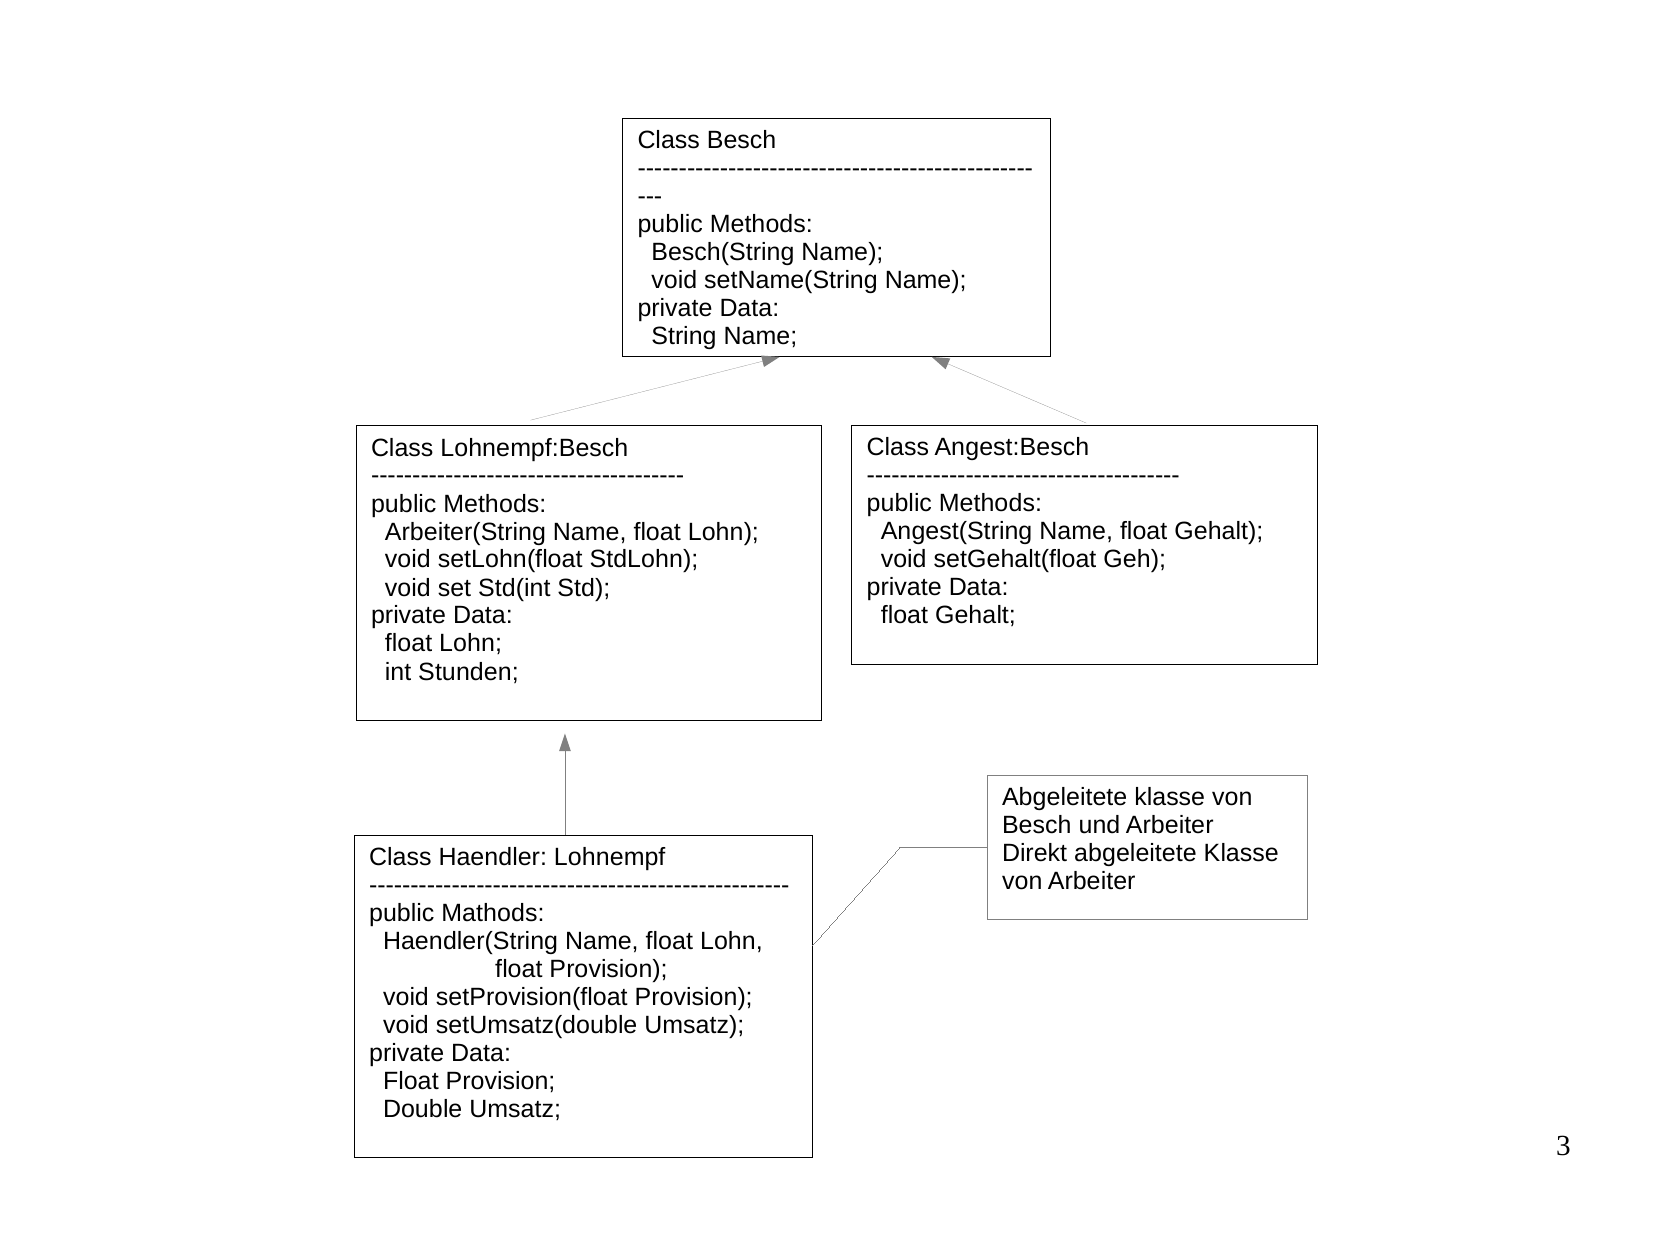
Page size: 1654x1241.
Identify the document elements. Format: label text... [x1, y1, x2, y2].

text_box Abgeleitete klasse von Besch und Arbeiter Direkt abgeleitete Klasse von Arbeiter [987, 775, 1308, 920]
text_box Class Haendler: Lohnempf --------------------------------------------------- public Mathods: Haendler(String Name, float Lohn, float Provision); void setProvision(float Provision); void setUmsatz(double Umsatz); private Data: Float Provision; Double Umsatz; [354, 835, 813, 1158]
text_box Class Besch --------------------------------------------------- public Methods: Besch(String Name); void setName(String Name); private Data: String Name; [622, 118, 1051, 357]
text_box Class Angest:Besch -------------------------------------- public Methods: Angest(String Name, float Gehalt); void setGehalt(float Geh); private Data: float Gehalt; [851, 425, 1318, 665]
text_box Class Lohnempf:Besch -------------------------------------- public Methods: Arbeiter(String Name, float Lohn); void setLohn(float StdLohn); void set Std(int Std); private Data: float Lohn; int Stunden; [356, 425, 822, 721]
